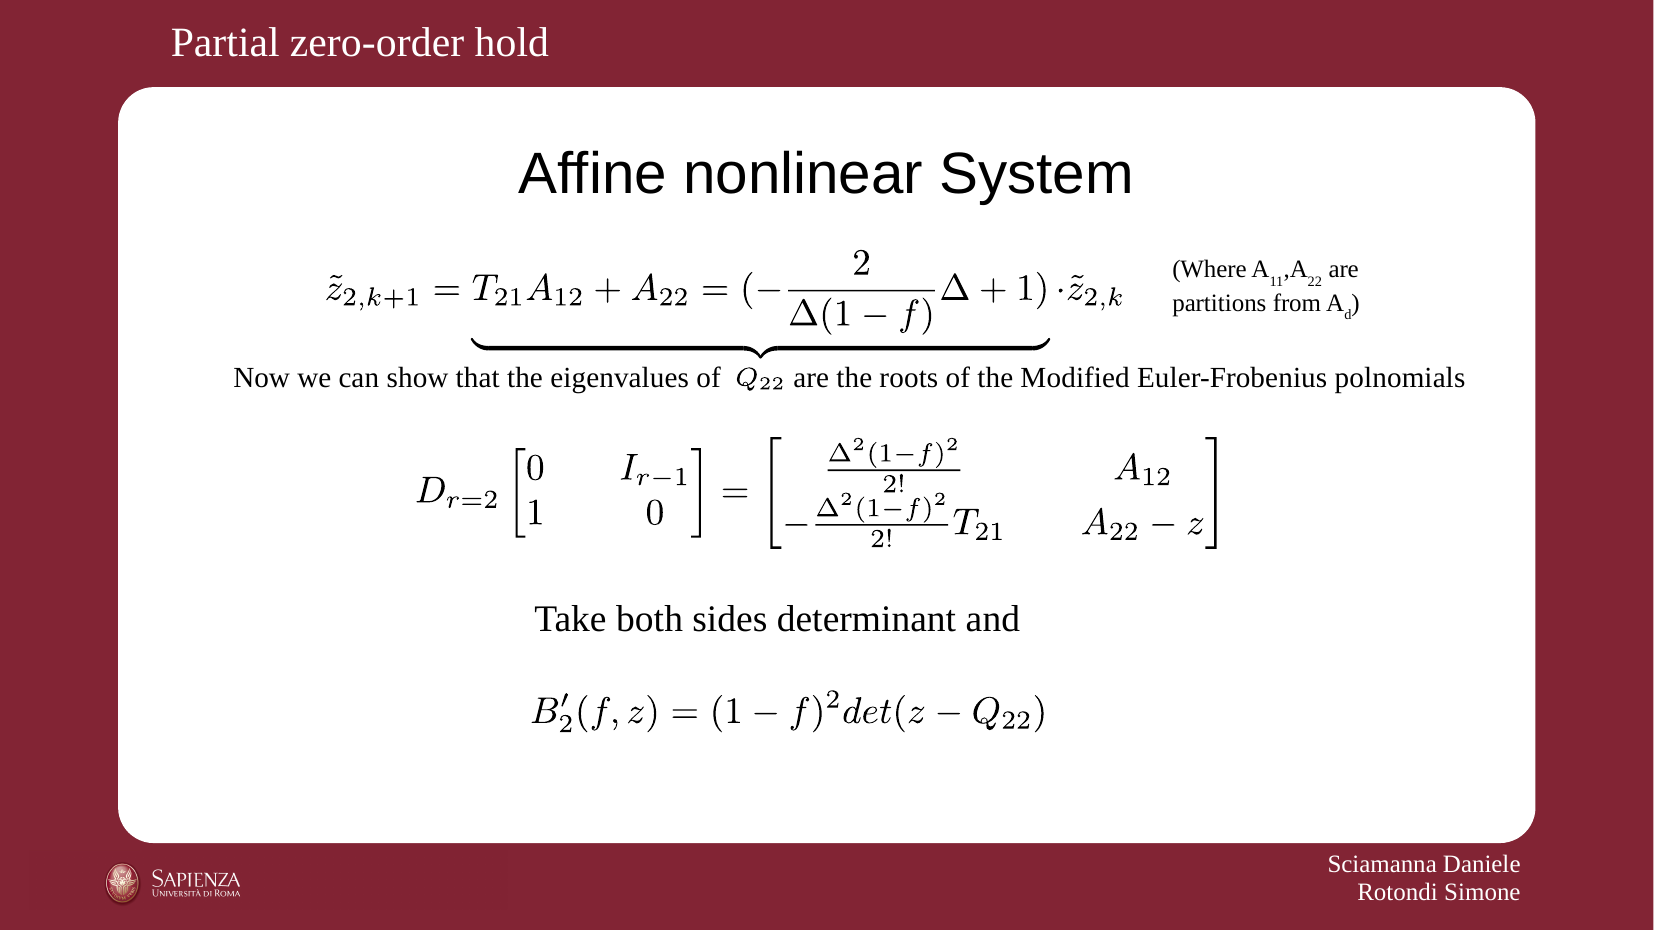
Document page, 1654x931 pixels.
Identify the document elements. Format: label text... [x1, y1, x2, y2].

text_box Now we can show that the eigenvalues of are the roots of the Modified Euler-Frobenius polnomials [218, 354, 1483, 426]
text_box Take both sides determinant and [519, 590, 1040, 647]
text_box Partial zero-order hold [106, 11, 615, 76]
text_box Sciamanna Daniele Rotondi Simone [933, 843, 1536, 914]
picture [29, 850, 508, 910]
title Affine nonlinear System [162, 110, 1492, 237]
text_box [118, 87, 1536, 844]
text_box (Where A11,A22 are partitions from Ad) [1157, 248, 1382, 331]
